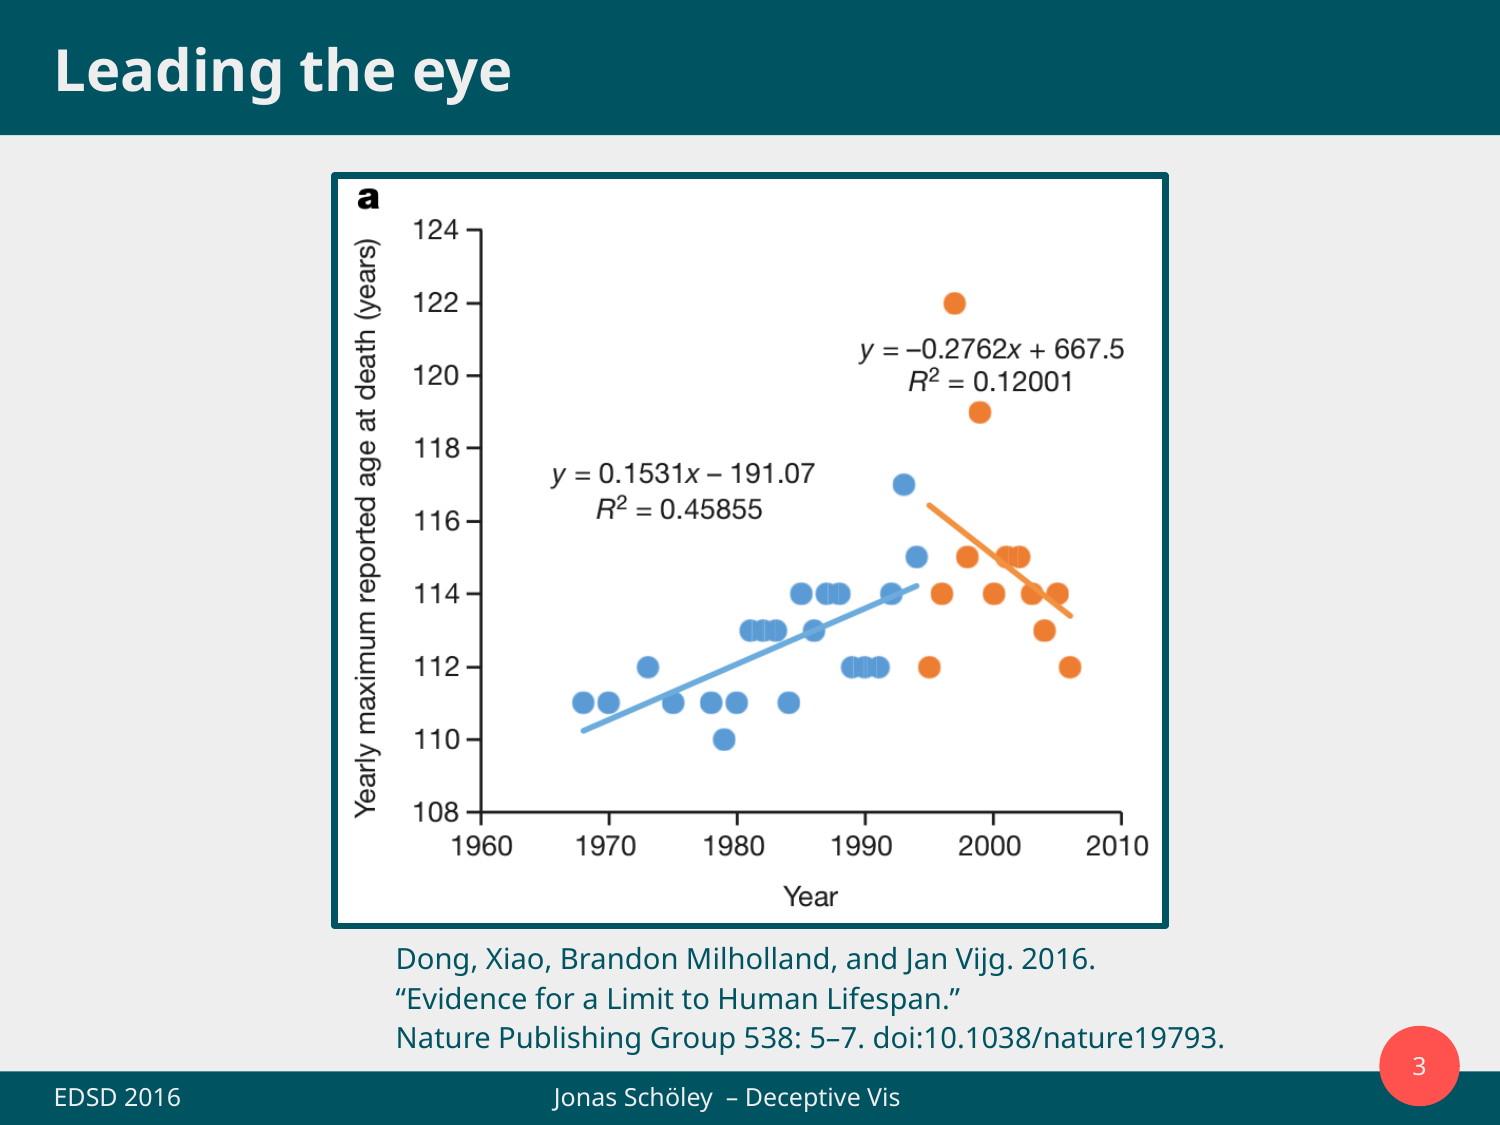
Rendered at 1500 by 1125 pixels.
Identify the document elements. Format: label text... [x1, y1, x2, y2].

picture [337, 178, 1163, 923]
text_box Dong, Xiao, Brandon Milholland, and Jan Vijg. 2016. “Evidence for a Limit to Human Lifespan.” Nature Publishing Group 538: 5–7. doi:10.1038/nature19793. [380, 930, 1120, 1062]
title Leading the eye [53, 0, 1447, 141]
